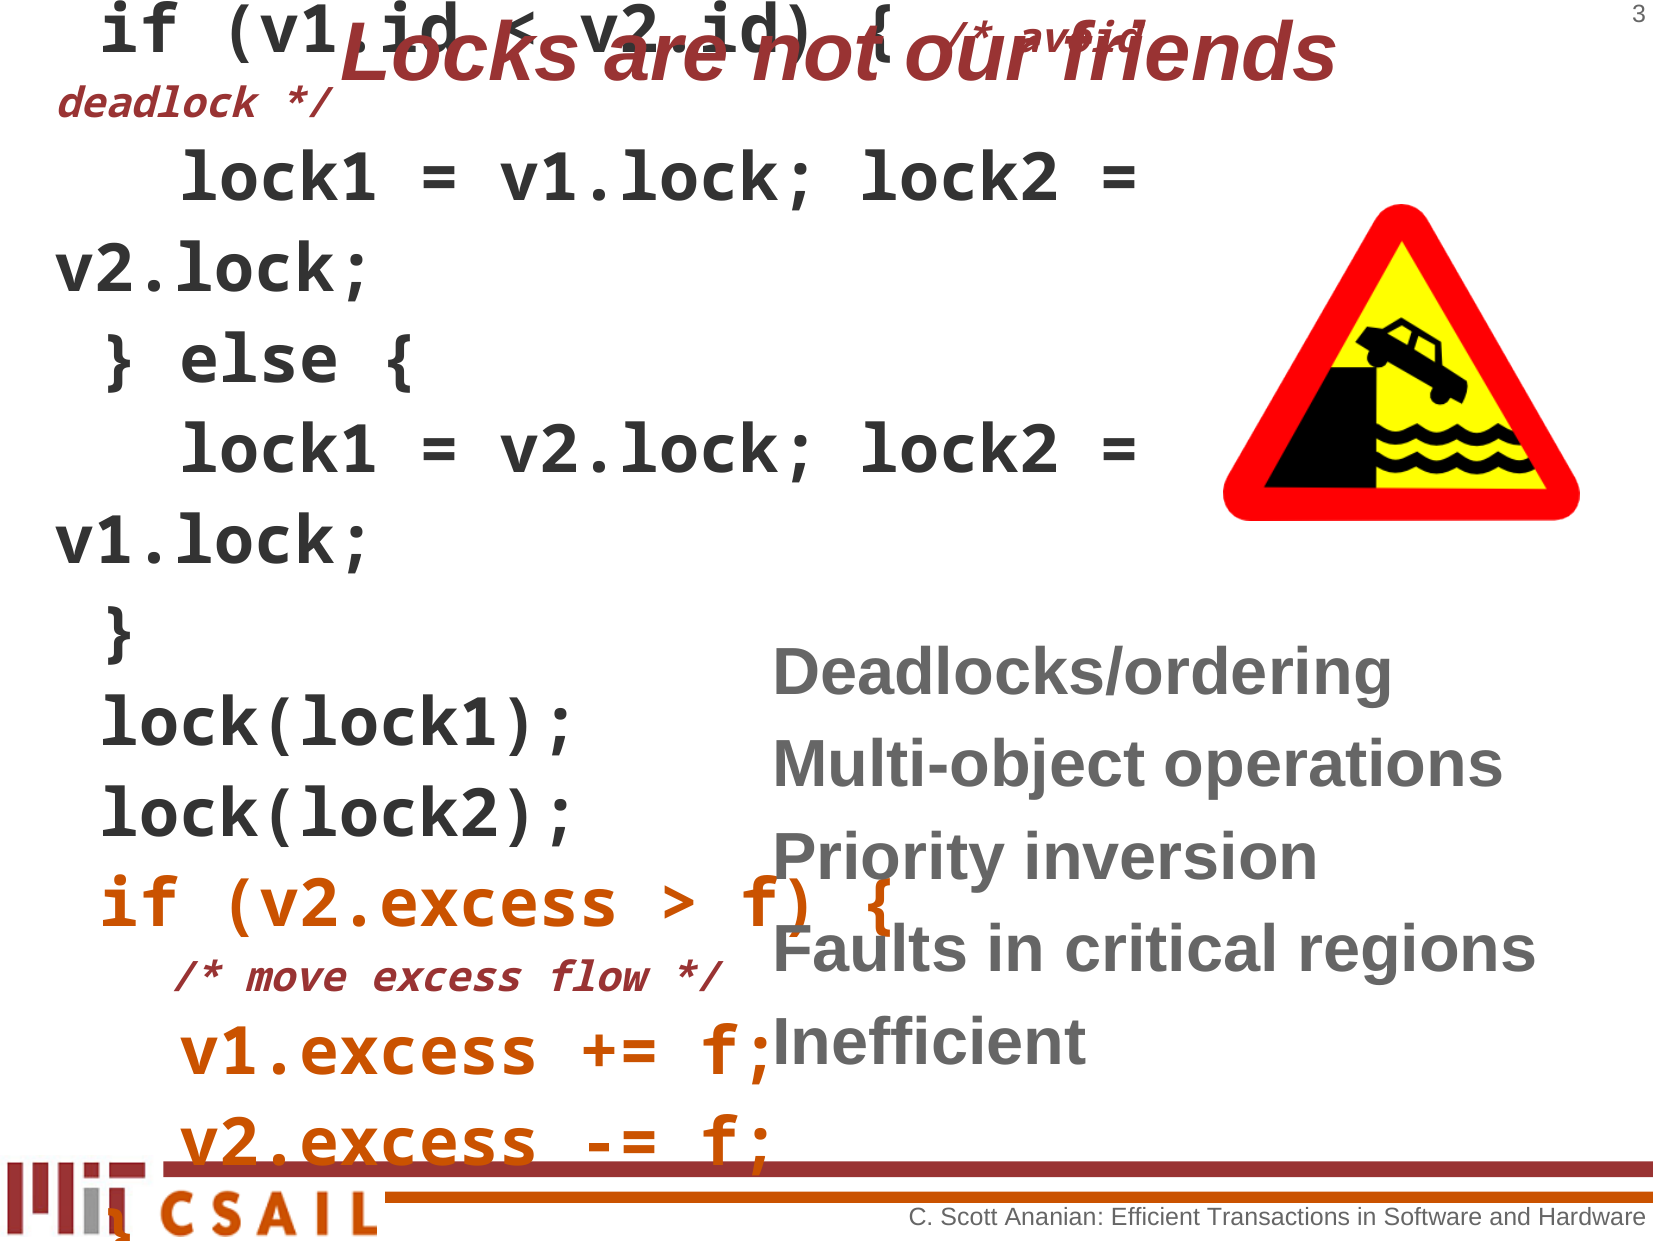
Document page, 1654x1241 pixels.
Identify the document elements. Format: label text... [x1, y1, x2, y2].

subtitle void pushFlow(Vertex v1, Vertex v2, double flow) { lock_t lock1, lock2; if (v1.id < v2.id) { /* avoid deadlock */ lock1 = v1.lock; lock2 = v2.lock; } else { lock1 = v2.lock; lock2 = v1.lock; } lock(lock1); lock(lock2); if (v2.excess > f) { /* move excess flow */ v1.excess += f; v2.excess -= f; } unlock(lock2); unlock(lock1); } [0, 69, 1358, 1171]
picture [1223, 204, 1580, 521]
title Locks are not our friends [51, 0, 1630, 105]
picture [0, 1171, 377, 1237]
list Deadlocks/ordering Multi-object operations Priority inversion Faults in critical regions Inefficient [754, 634, 1653, 1124]
